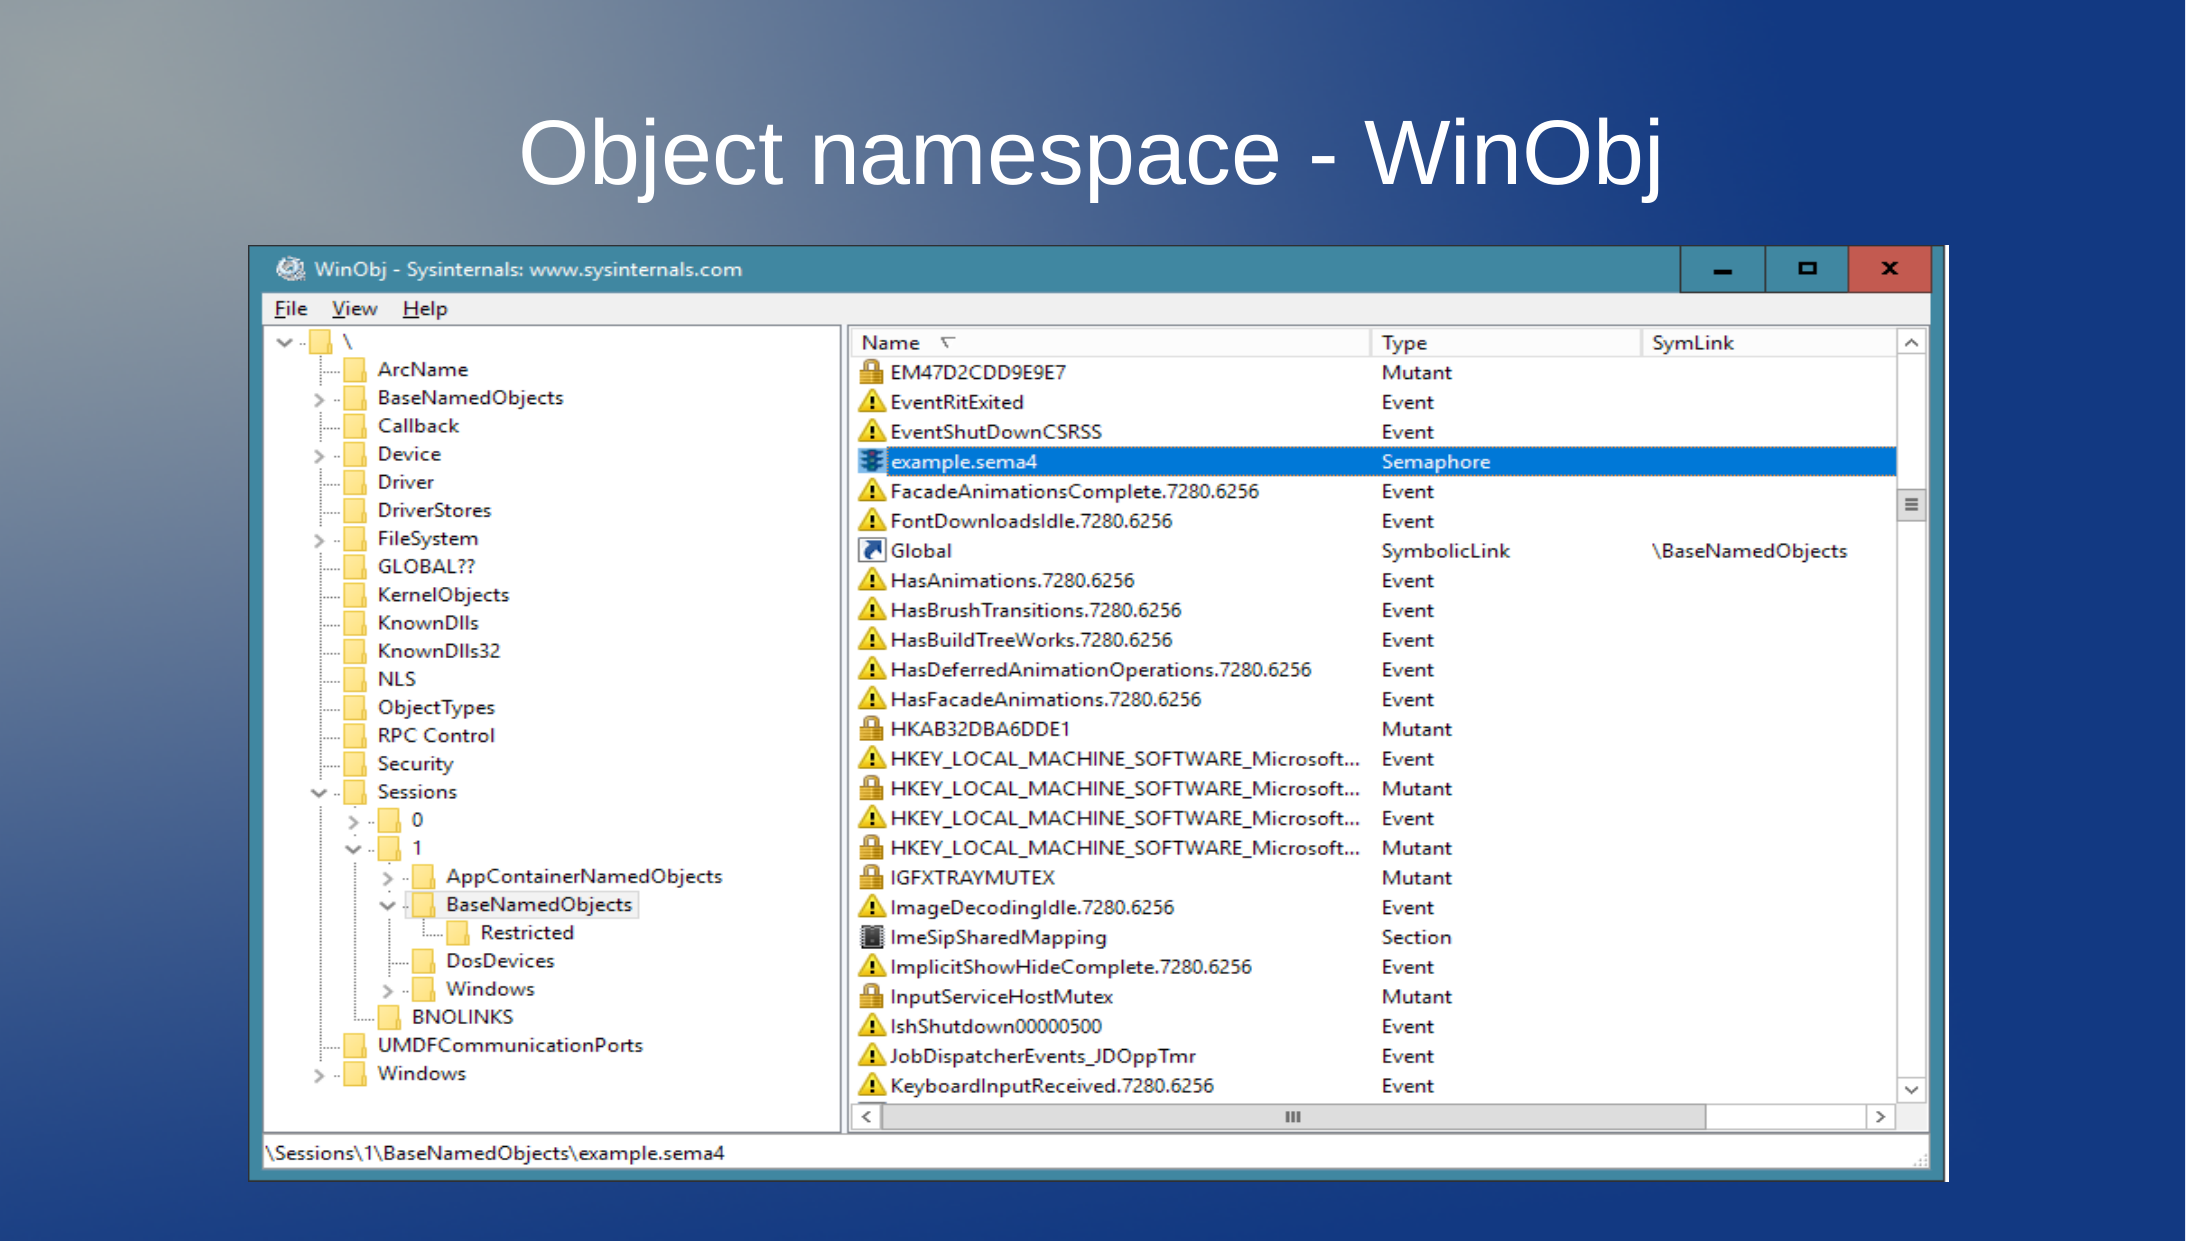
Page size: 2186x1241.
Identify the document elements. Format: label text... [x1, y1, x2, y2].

picture [0, 0, 2186, 1241]
title Object namespace - WinObj [109, 49, 2076, 257]
